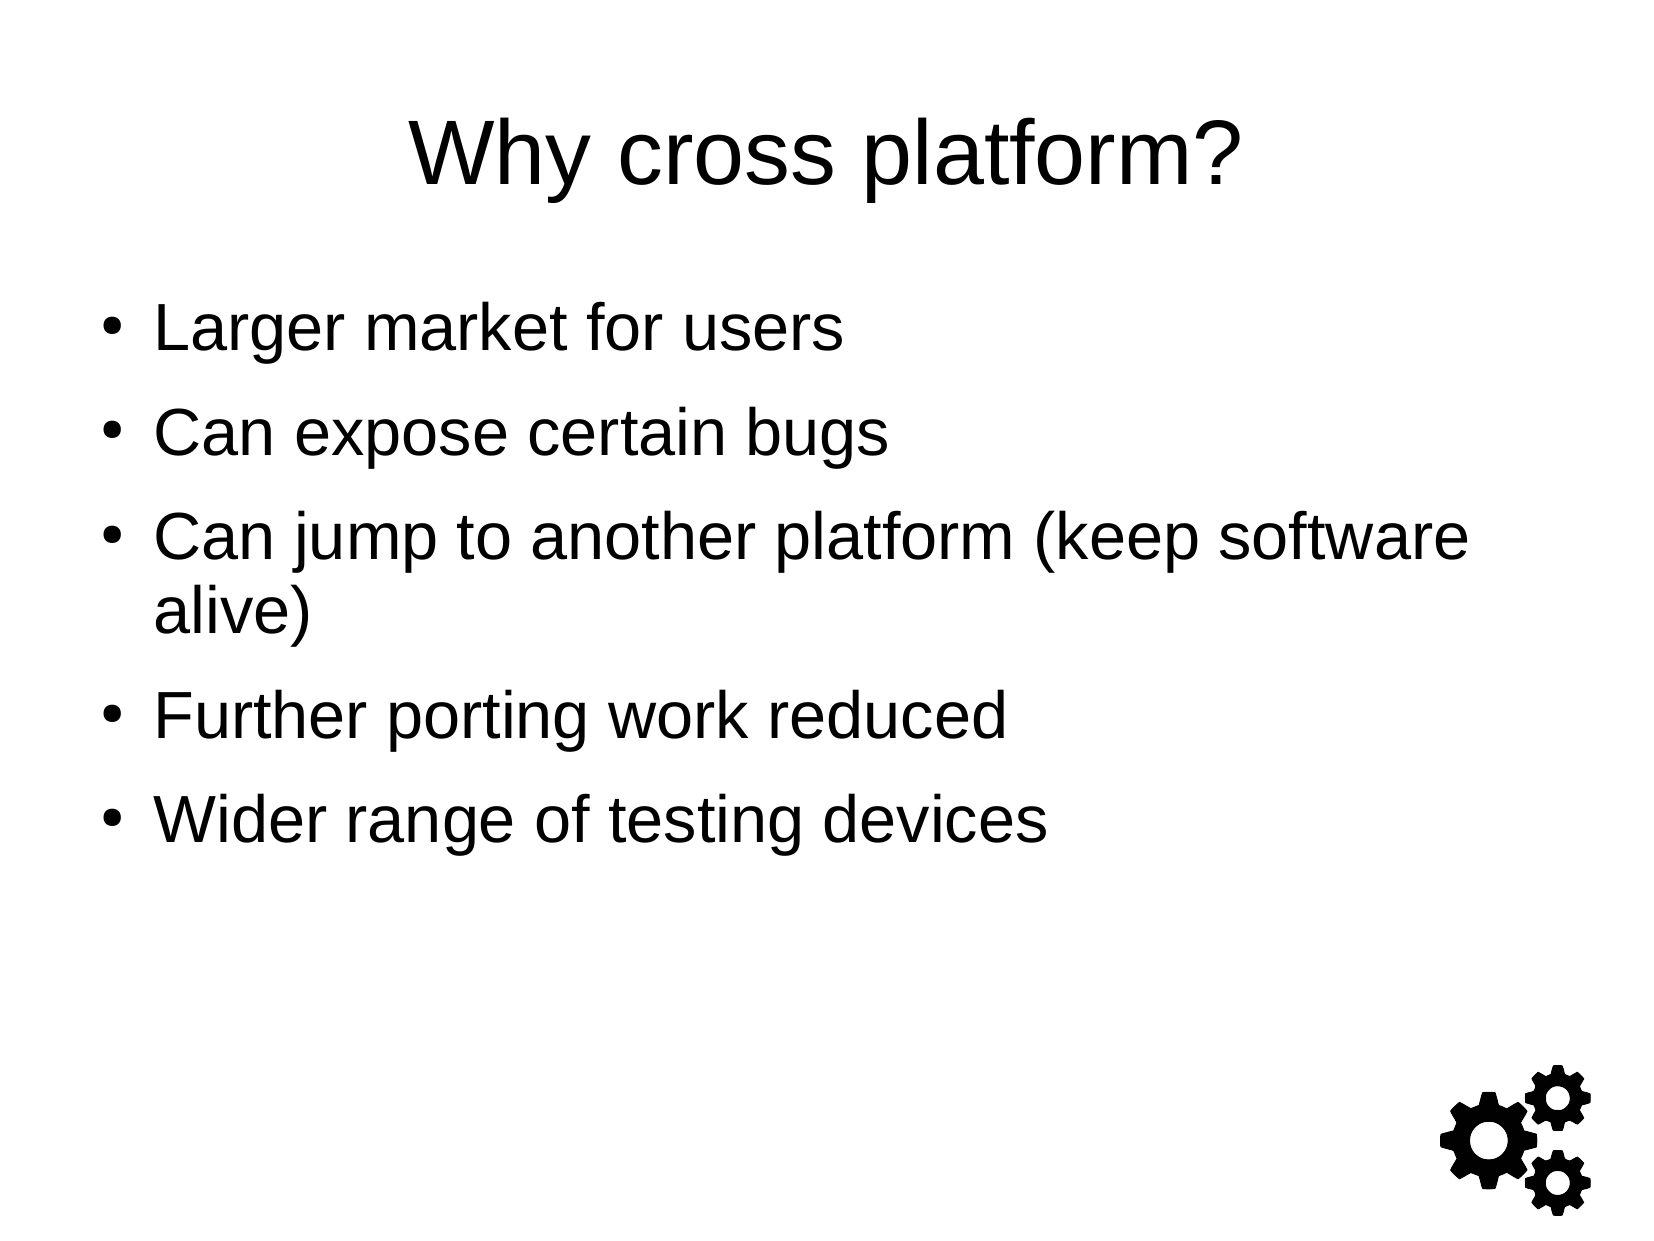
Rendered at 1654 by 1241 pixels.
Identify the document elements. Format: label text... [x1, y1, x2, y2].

picture [1440, 1065, 1591, 1216]
title Why cross platform? [82, 49, 1571, 257]
list Larger market for users Can expose certain bugs Can jump to another platform (keep software alive) Further porting work reduced Wider range of testing devices [82, 290, 1571, 1010]
